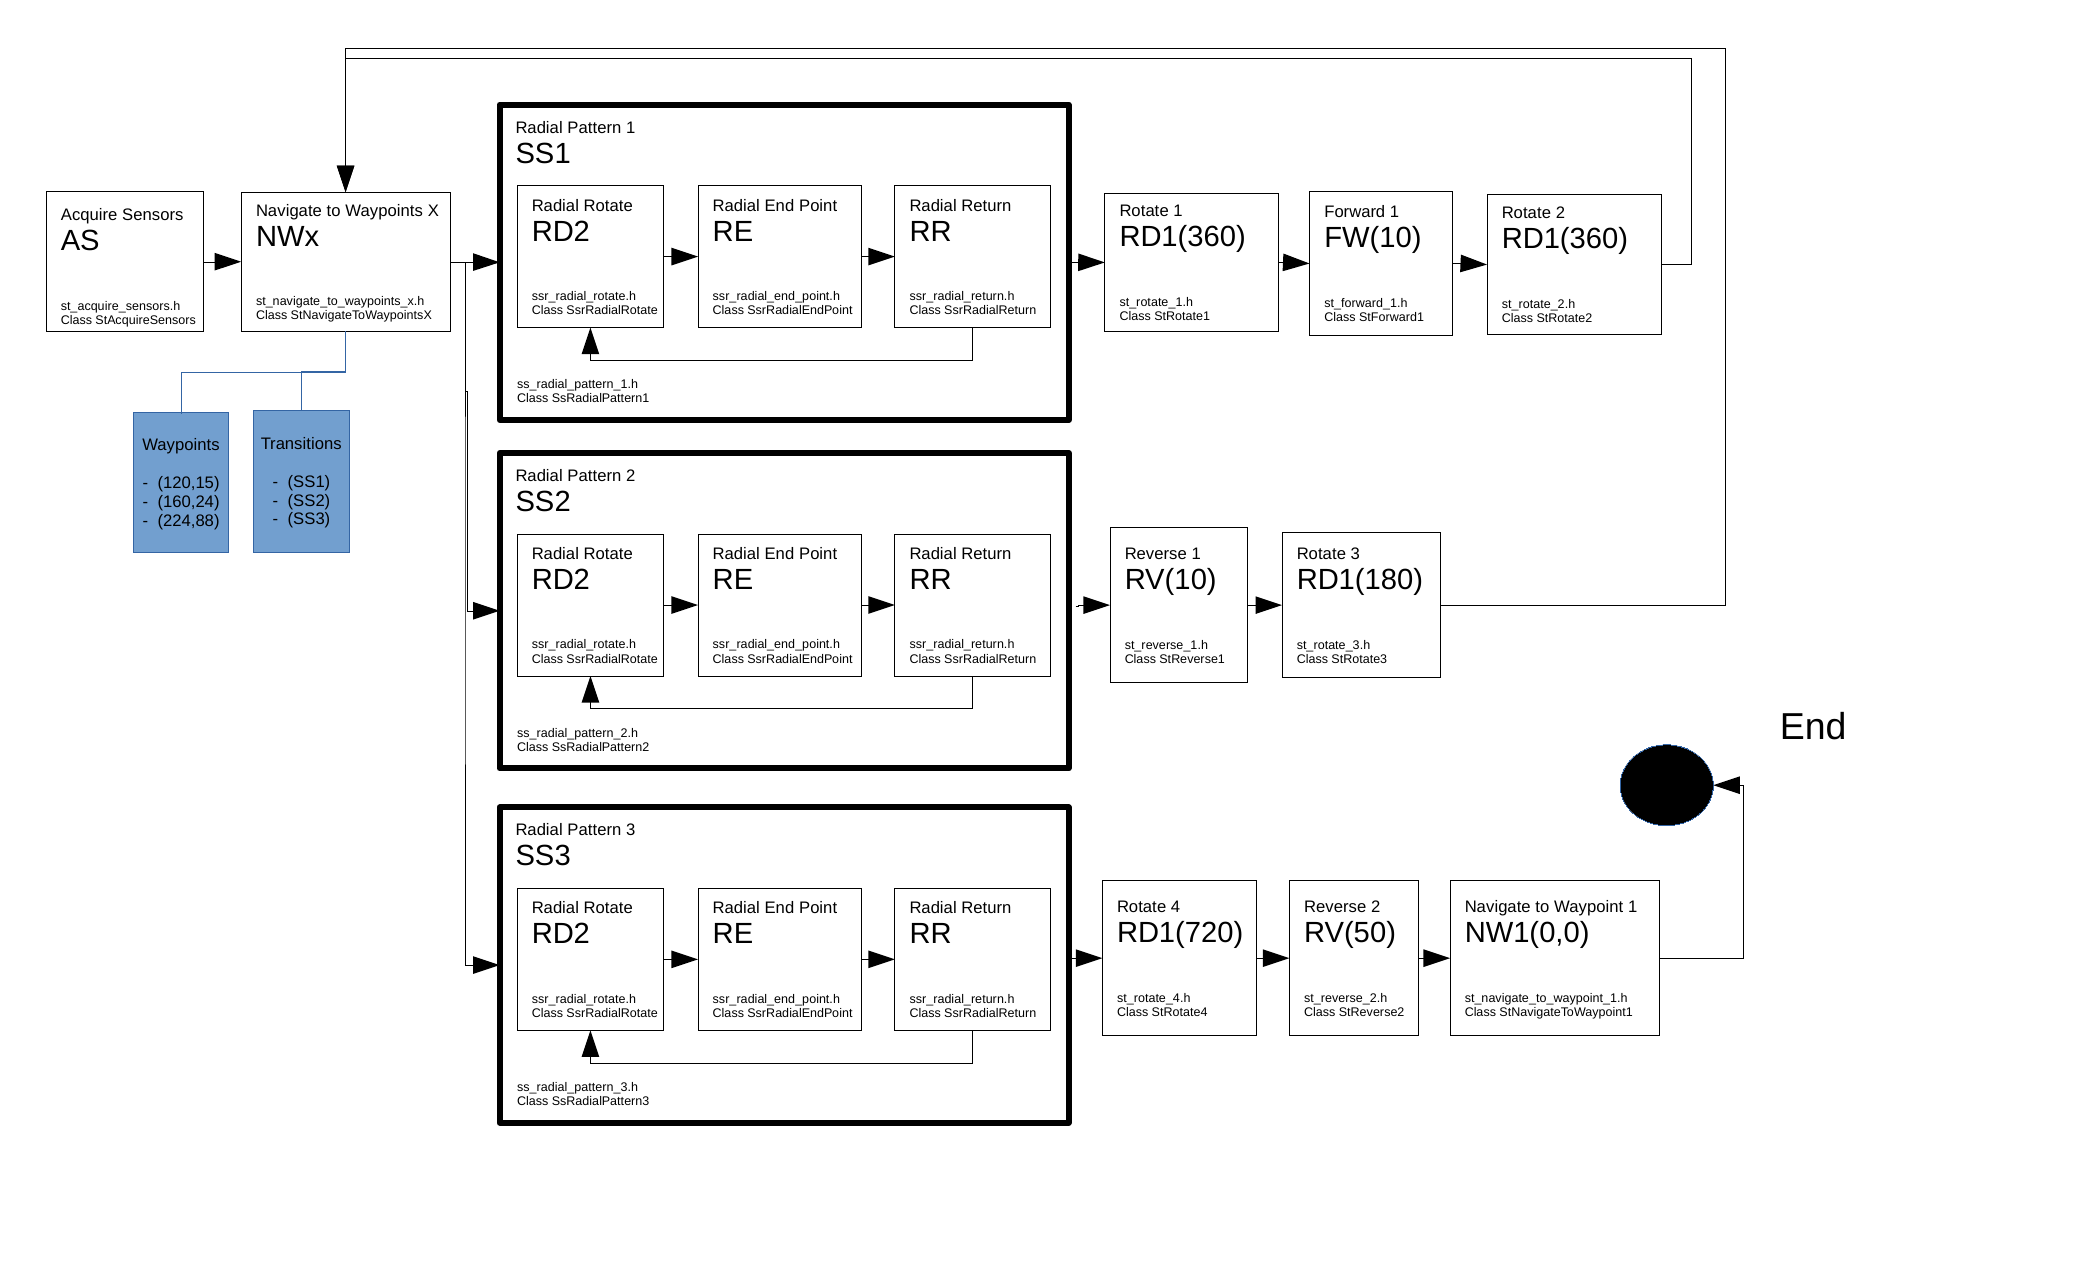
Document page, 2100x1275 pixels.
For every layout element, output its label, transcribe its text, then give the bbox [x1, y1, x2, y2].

text_box Forward 1 FW(10) st_forward_1.h Class StForward1 [1309, 191, 1453, 336]
text_box Radial Rotate RD2 ssr_radial_rotate.h Class SsrRadialRotate [517, 534, 664, 677]
text_box Radial Pattern 1 SS1 [500, 110, 821, 198]
text_box Radial Pattern 2 SS2 [500, 458, 821, 547]
text_box Waypoints - (120,15) - (160,24) - (224,88) [133, 412, 229, 553]
text_box ss_radial_pattern_2.h Class SsRadialPattern2 [502, 718, 673, 762]
text_box Navigate to Waypoints X NWx st_navigate_to_waypoints_x.h Class StNavigateToWaypointsX [241, 192, 451, 332]
text_box [499, 807, 1069, 1123]
text_box [499, 453, 1069, 769]
text_box ss_radial_pattern_1.h Class SsRadialPattern1 [502, 370, 673, 414]
text_box Navigate to Waypoint 1 NW1(0,0) st_navigate_to_waypoint_1.h Class StNavigateToWaypoint1 [1450, 880, 1660, 1036]
text_box Reverse 2 RV(50) st_reverse_2.h Class StReverse2 [1289, 880, 1419, 1036]
text_box Radial Return RR ssr_radial_return.h Class SsrRadialReturn [894, 888, 1051, 1031]
text_box Reverse 1 RV(10) st_reverse_1.h Class StReverse1 [1110, 527, 1248, 683]
text_box Rotate 1 RD1(360) st_rotate_1.h Class StRotate1 [1104, 193, 1279, 332]
text_box [499, 104, 1069, 421]
text_box End [1765, 697, 1870, 797]
text_box Rotate 3 RD1(180) st_rotate_3.h Class StRotate3 [1282, 532, 1441, 678]
text_box Radial End Point RE ssr_radial_end_point.h Class SsrRadialEndPoint [698, 185, 862, 328]
text_box ss_radial_pattern_3.h Class SsRadialPattern3 [502, 1072, 673, 1116]
text_box Radial Return RR ssr_radial_return.h Class SsrRadialReturn [894, 534, 1051, 677]
text_box Rotate 2 RD1(360) st_rotate_2.h Class StRotate2 [1487, 194, 1662, 335]
text_box Radial Pattern 3 SS3 [500, 813, 821, 901]
text_box Acquire Sensors AS st_acquire_sensors.h Class StAcquireSensors [46, 191, 204, 332]
text_box Rotate 4 RD1(720) st_rotate_4.h Class StRotate4 [1102, 880, 1257, 1036]
text_box Radial Rotate RD2 ssr_radial_rotate.h Class SsrRadialRotate [517, 888, 664, 1031]
text_box [1620, 744, 1714, 826]
text_box Radial End Point RE ssr_radial_end_point.h Class SsrRadialEndPoint [698, 534, 862, 677]
text_box Radial Return RR ssr_radial_return.h Class SsrRadialReturn [894, 185, 1051, 328]
text_box Radial End Point RE ssr_radial_end_point.h Class SsrRadialEndPoint [698, 888, 862, 1031]
text_box Radial Rotate RD2 ssr_radial_rotate.h Class SsrRadialRotate [517, 185, 664, 328]
text_box Transitions - (SS1) - (SS2) - (SS3) [253, 410, 350, 553]
